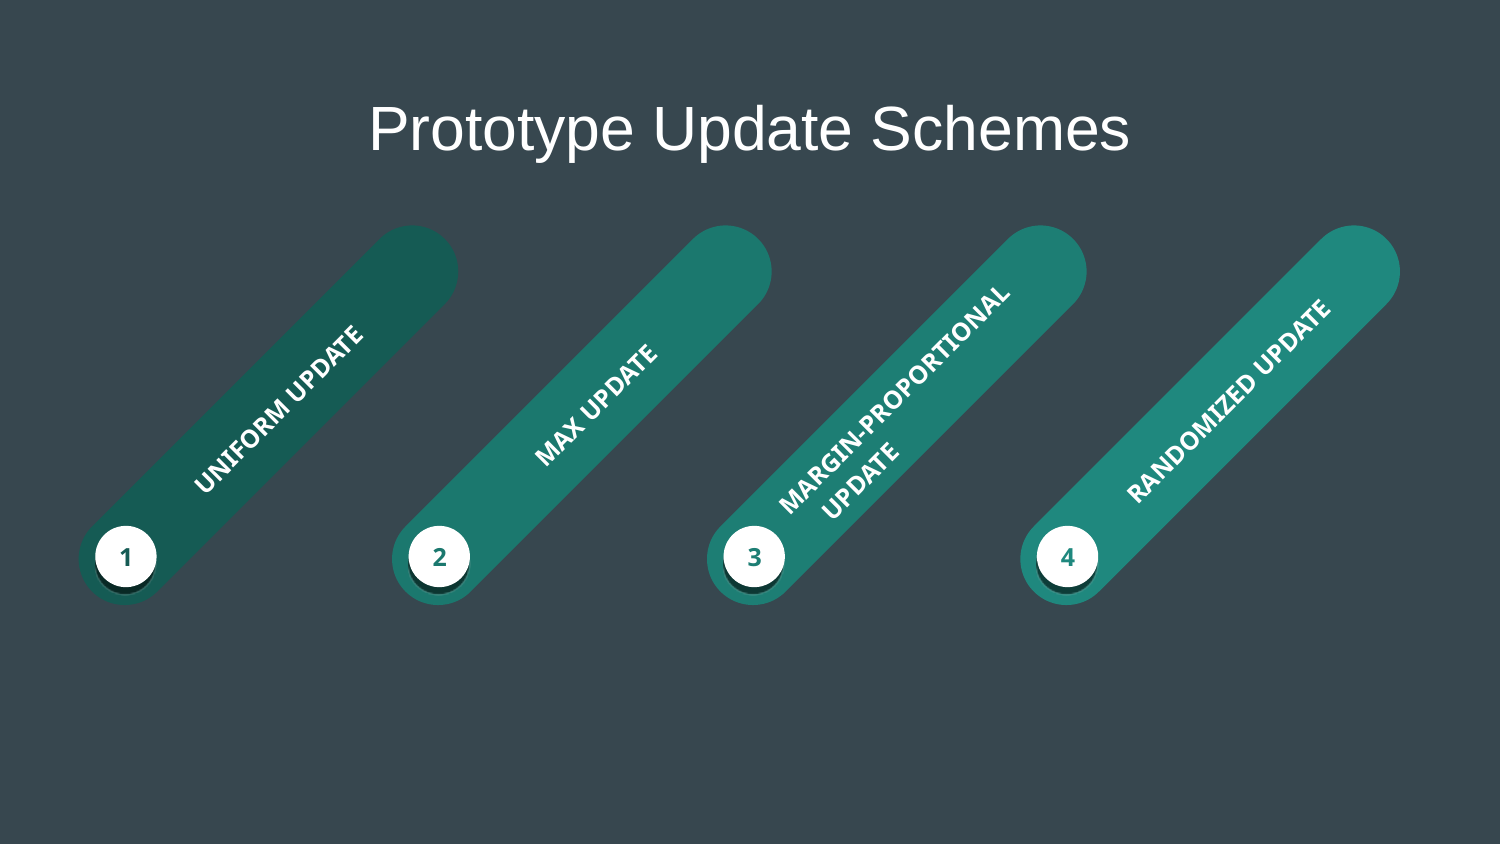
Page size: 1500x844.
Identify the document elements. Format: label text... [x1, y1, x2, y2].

text_box MAX UPDATE [439, 240, 757, 558]
text_box [78, 225, 459, 606]
text_box [706, 225, 1087, 606]
text_box [1020, 225, 1400, 606]
text_box 4 [1036, 525, 1099, 588]
text_box RANDOMIZED UPDATE [1067, 241, 1385, 558]
text_box UNIFORM UPDATE [126, 241, 443, 558]
text_box MARGIN-PROPORTIONAL UPDATE [755, 241, 1072, 558]
title Prototype Update Schemes [51, 72, 1449, 167]
text_box 1 [95, 525, 157, 588]
text_box 3 [723, 525, 785, 588]
text_box [392, 225, 772, 606]
text_box 2 [408, 525, 470, 588]
